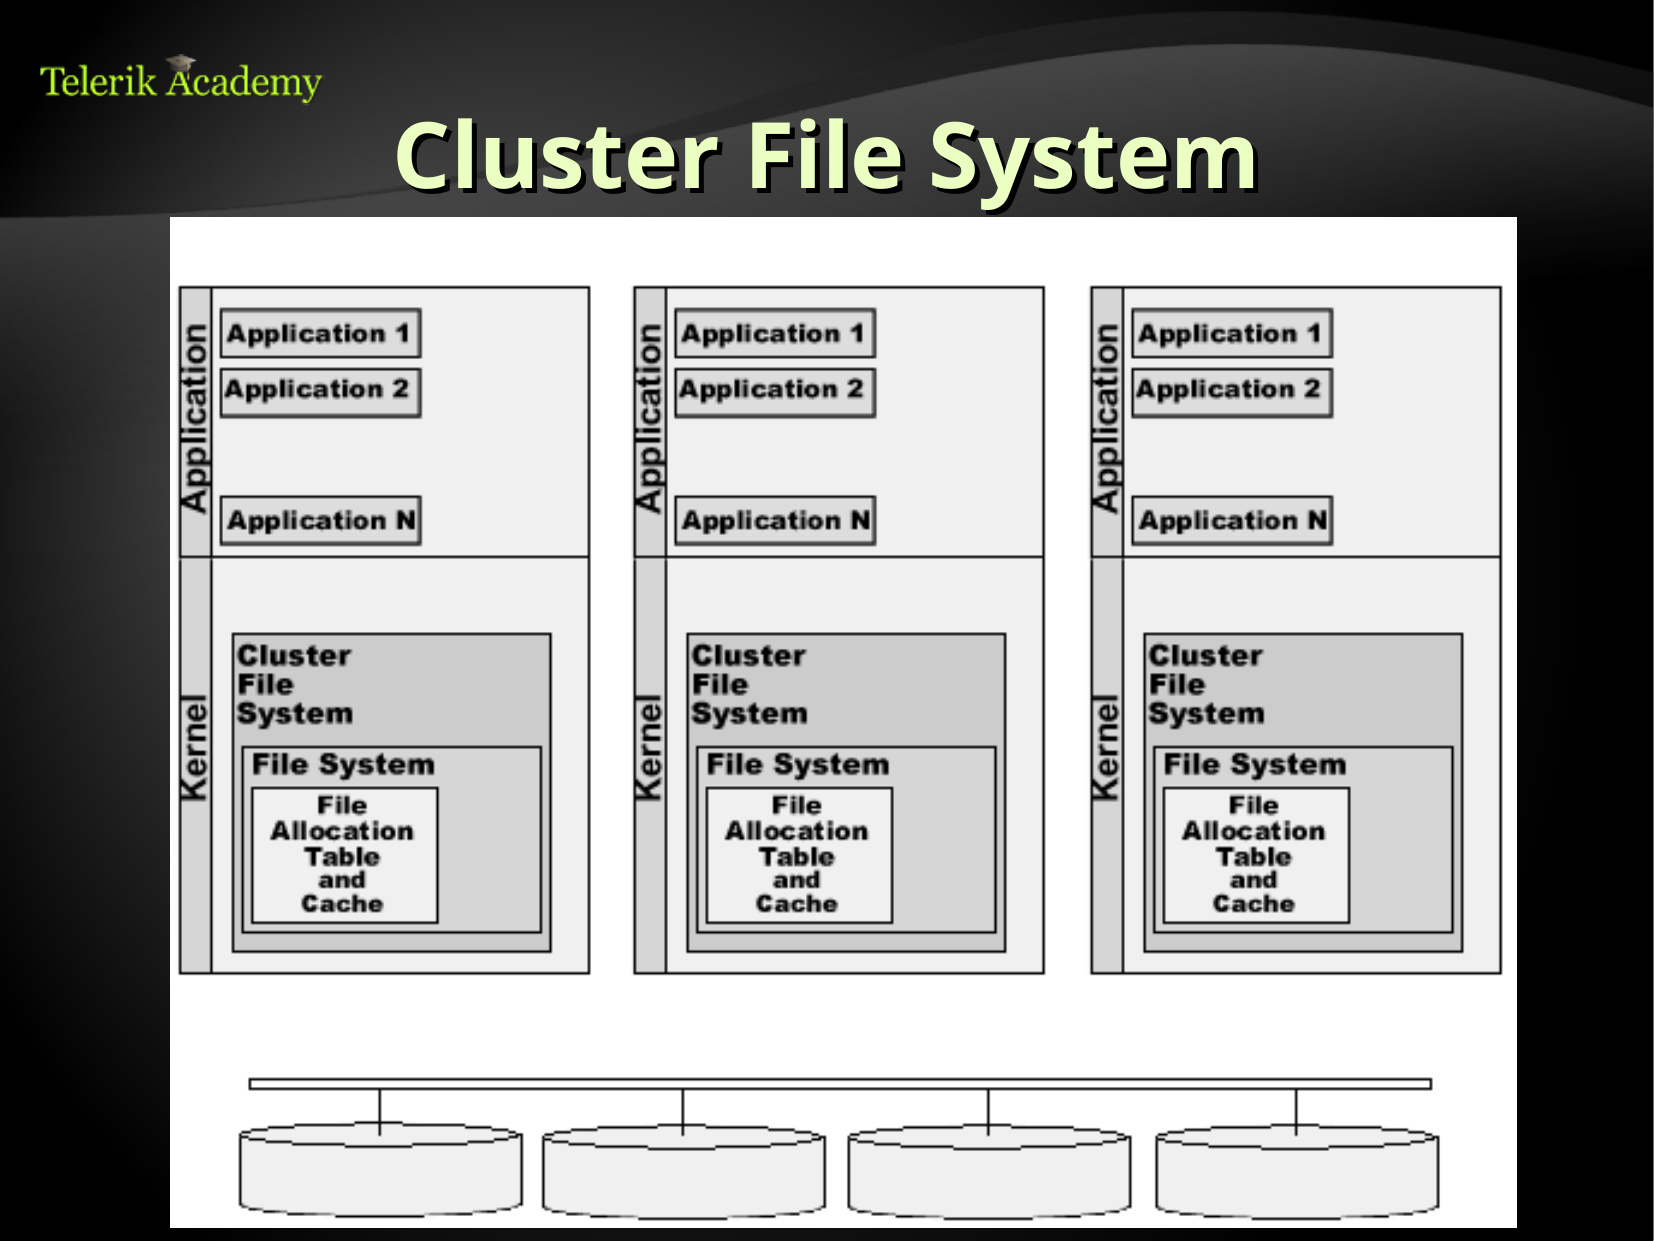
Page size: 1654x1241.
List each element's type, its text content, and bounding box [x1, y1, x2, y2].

title Cluster File System [82, 49, 1571, 257]
picture [0, 0, 1654, 1241]
